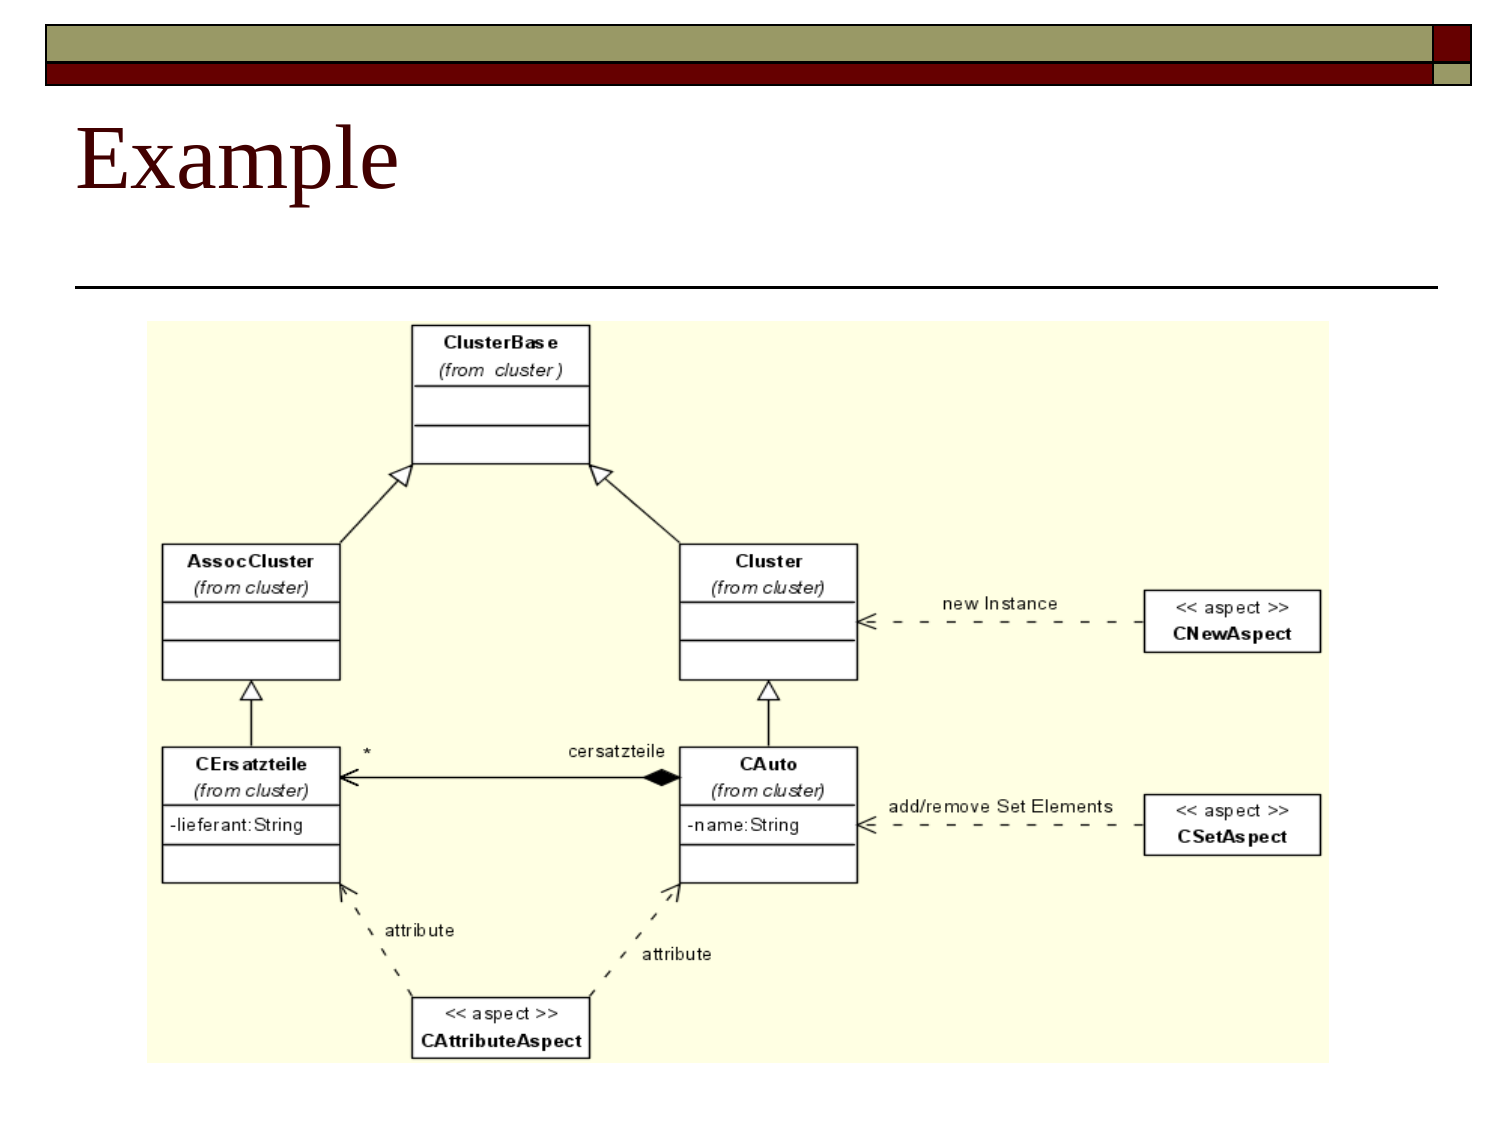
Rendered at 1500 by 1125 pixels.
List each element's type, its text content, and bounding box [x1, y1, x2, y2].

title Example [75, 39, 1426, 276]
chart [147, 321, 1329, 1063]
